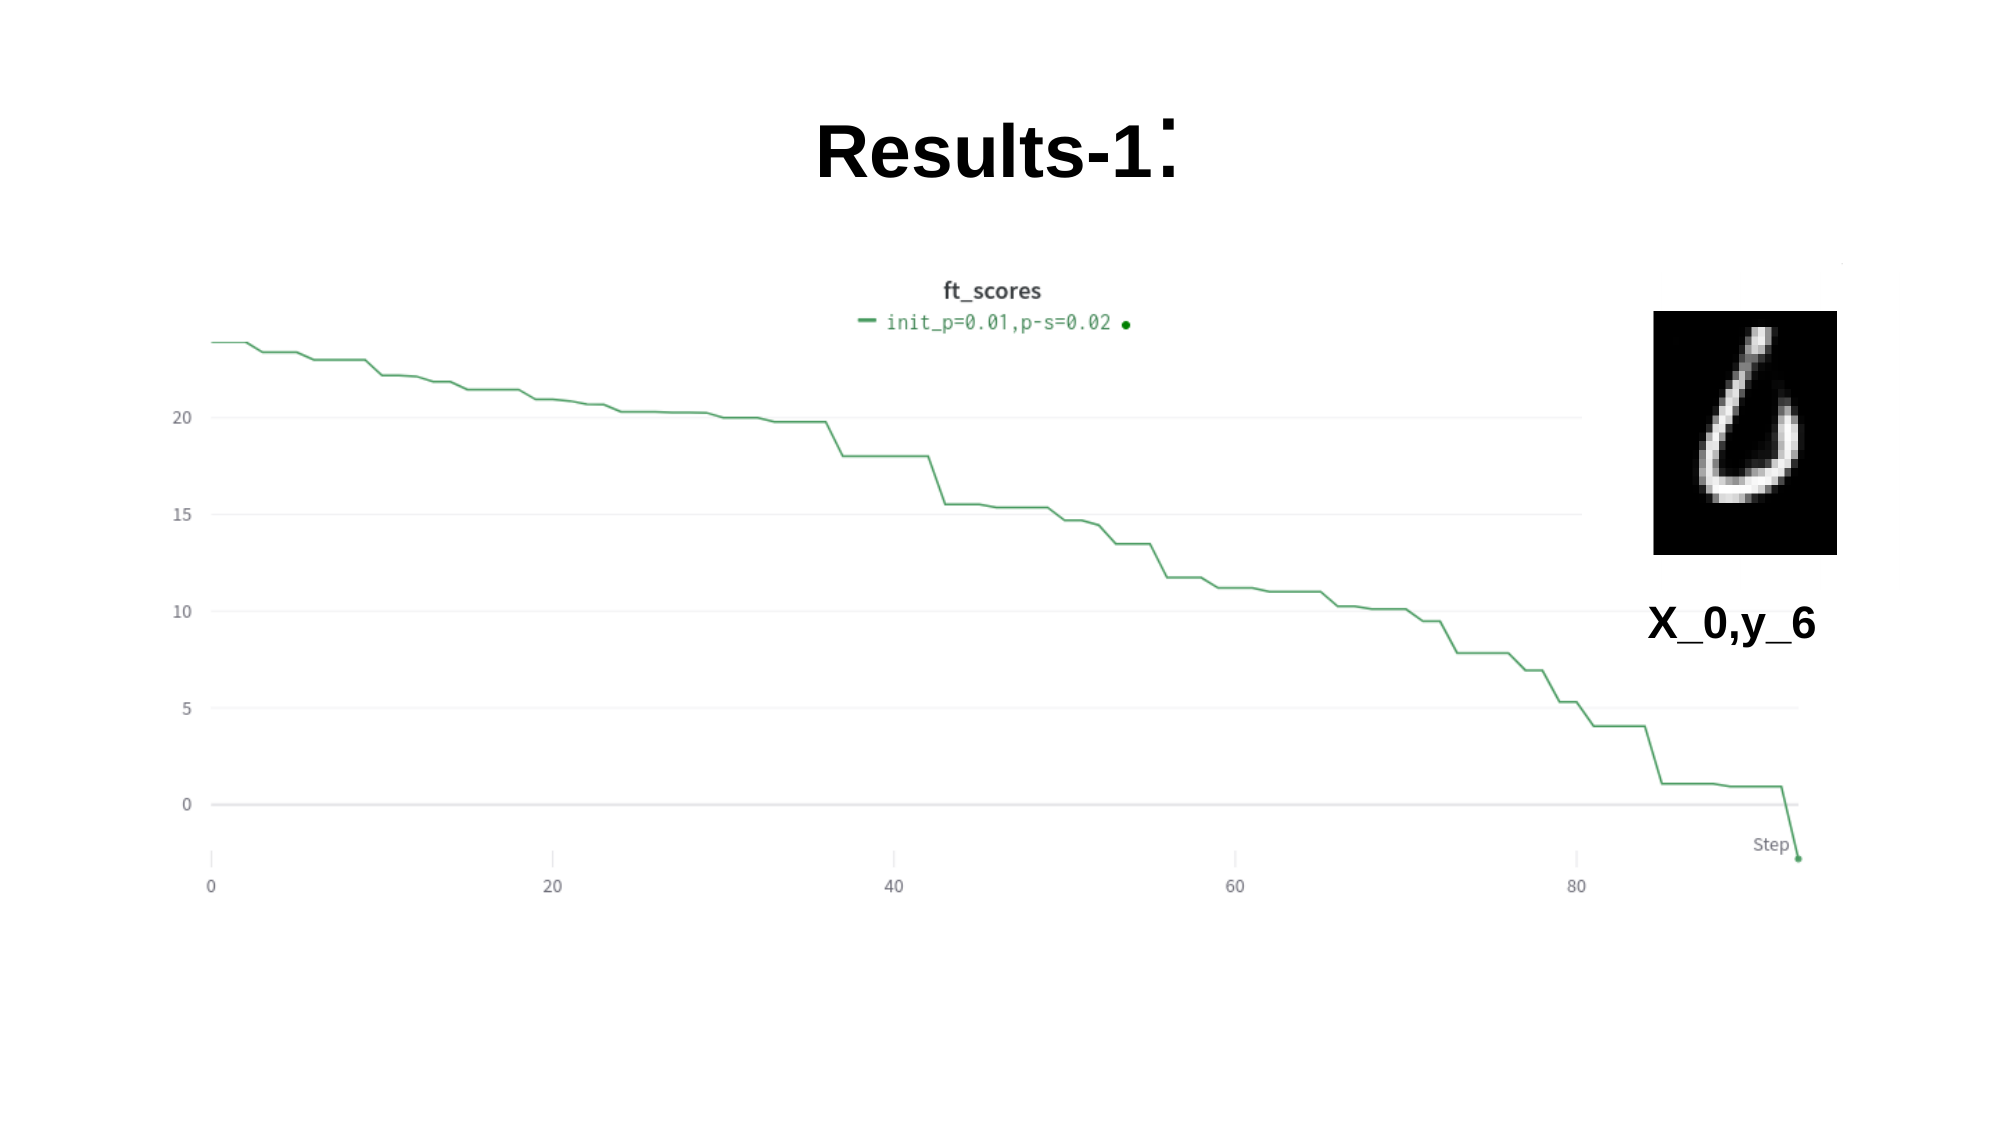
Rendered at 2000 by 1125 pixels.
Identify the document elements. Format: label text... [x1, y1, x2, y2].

text_box X_0,y_6 [1632, 589, 1843, 659]
title Results-1: [99, 44, 1900, 233]
picture [157, 263, 1900, 916]
